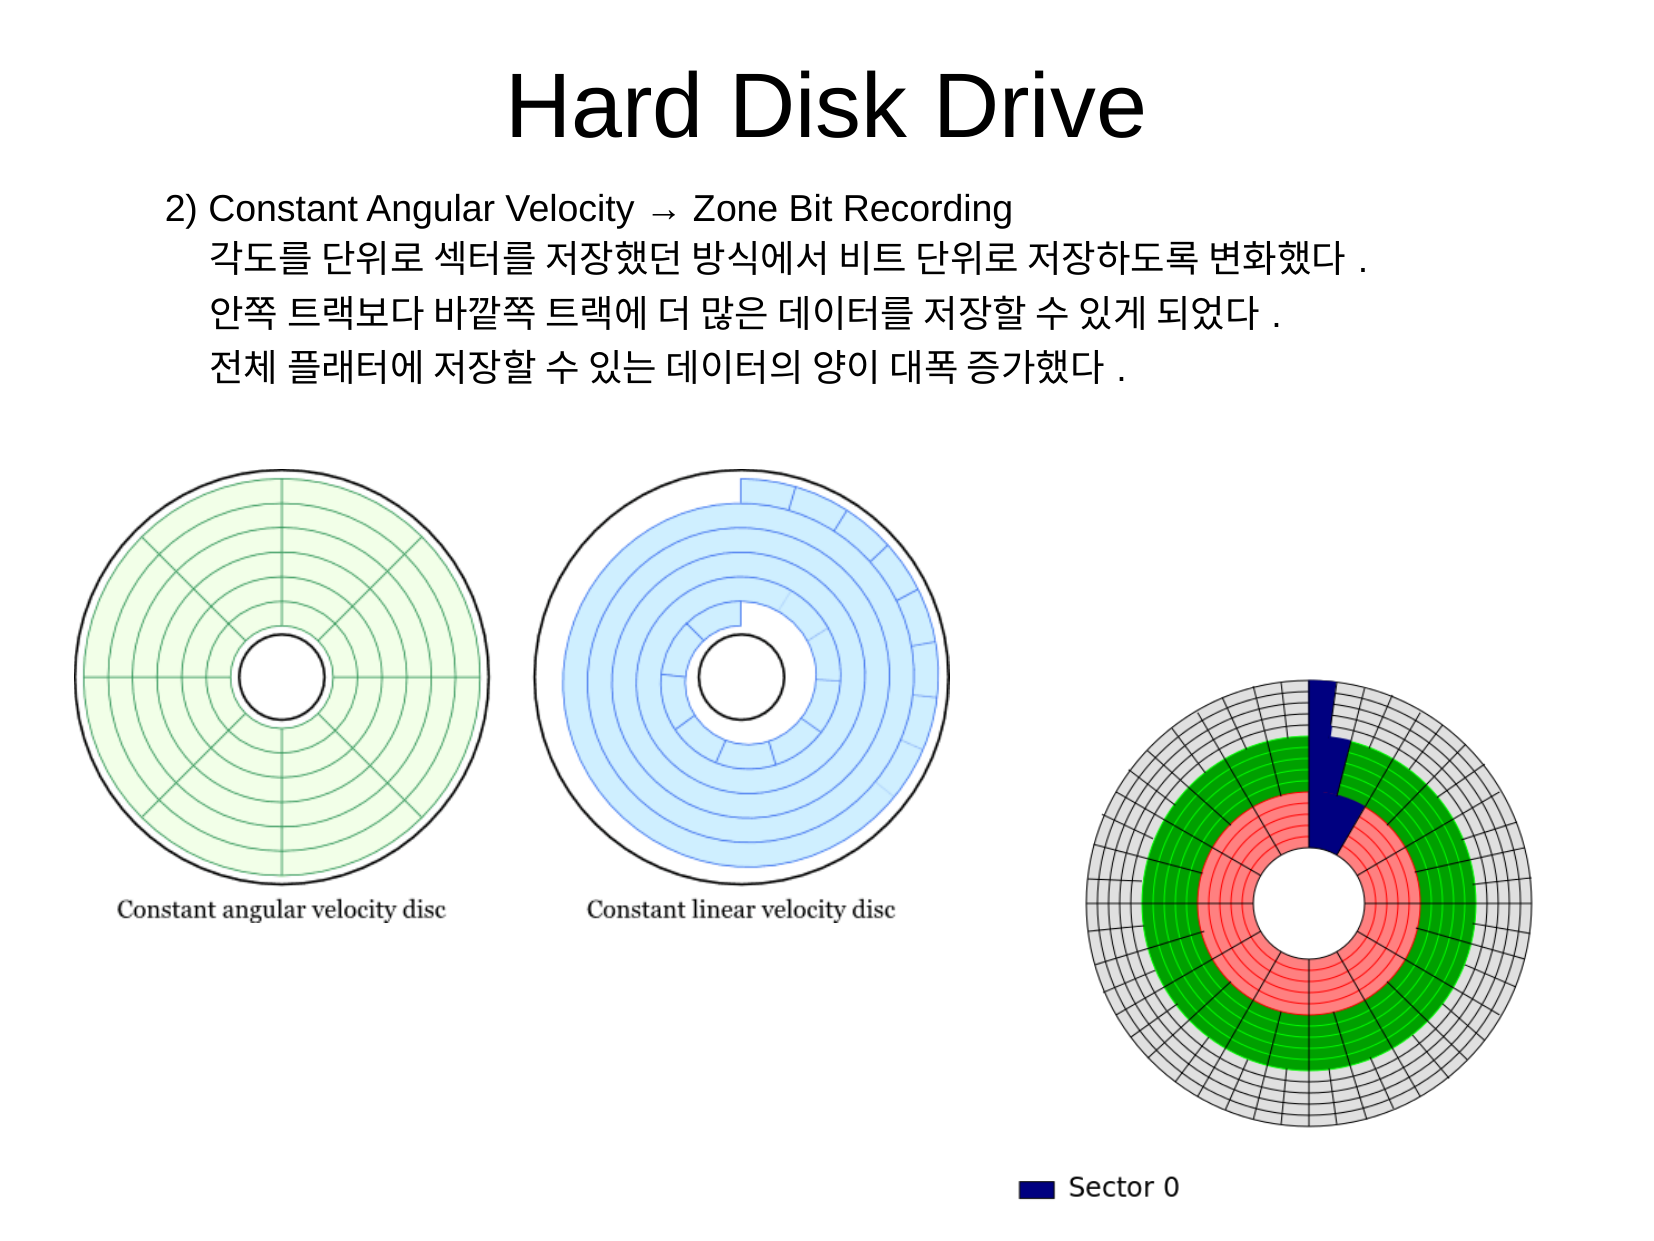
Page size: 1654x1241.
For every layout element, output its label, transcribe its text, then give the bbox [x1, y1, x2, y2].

picture [975, 569, 1643, 1238]
text_box 2) Constant Angular Velocity → Zone Bit Recording 각도를 단위로 섹터를 저장했던 방식에서 비트 단위로 저장하도록 변화했다. 안쪽 트랙보다 바깥쪽 트랙에 더 많은 데이터를 저장할 수 있게 되었다. 전체 플래터에 저장할 수 있는 데이터의 양이 대폭 증가했다. [150, 180, 1456, 404]
title Hard Disk Drive [82, 2, 1571, 210]
picture [74, 469, 950, 924]
